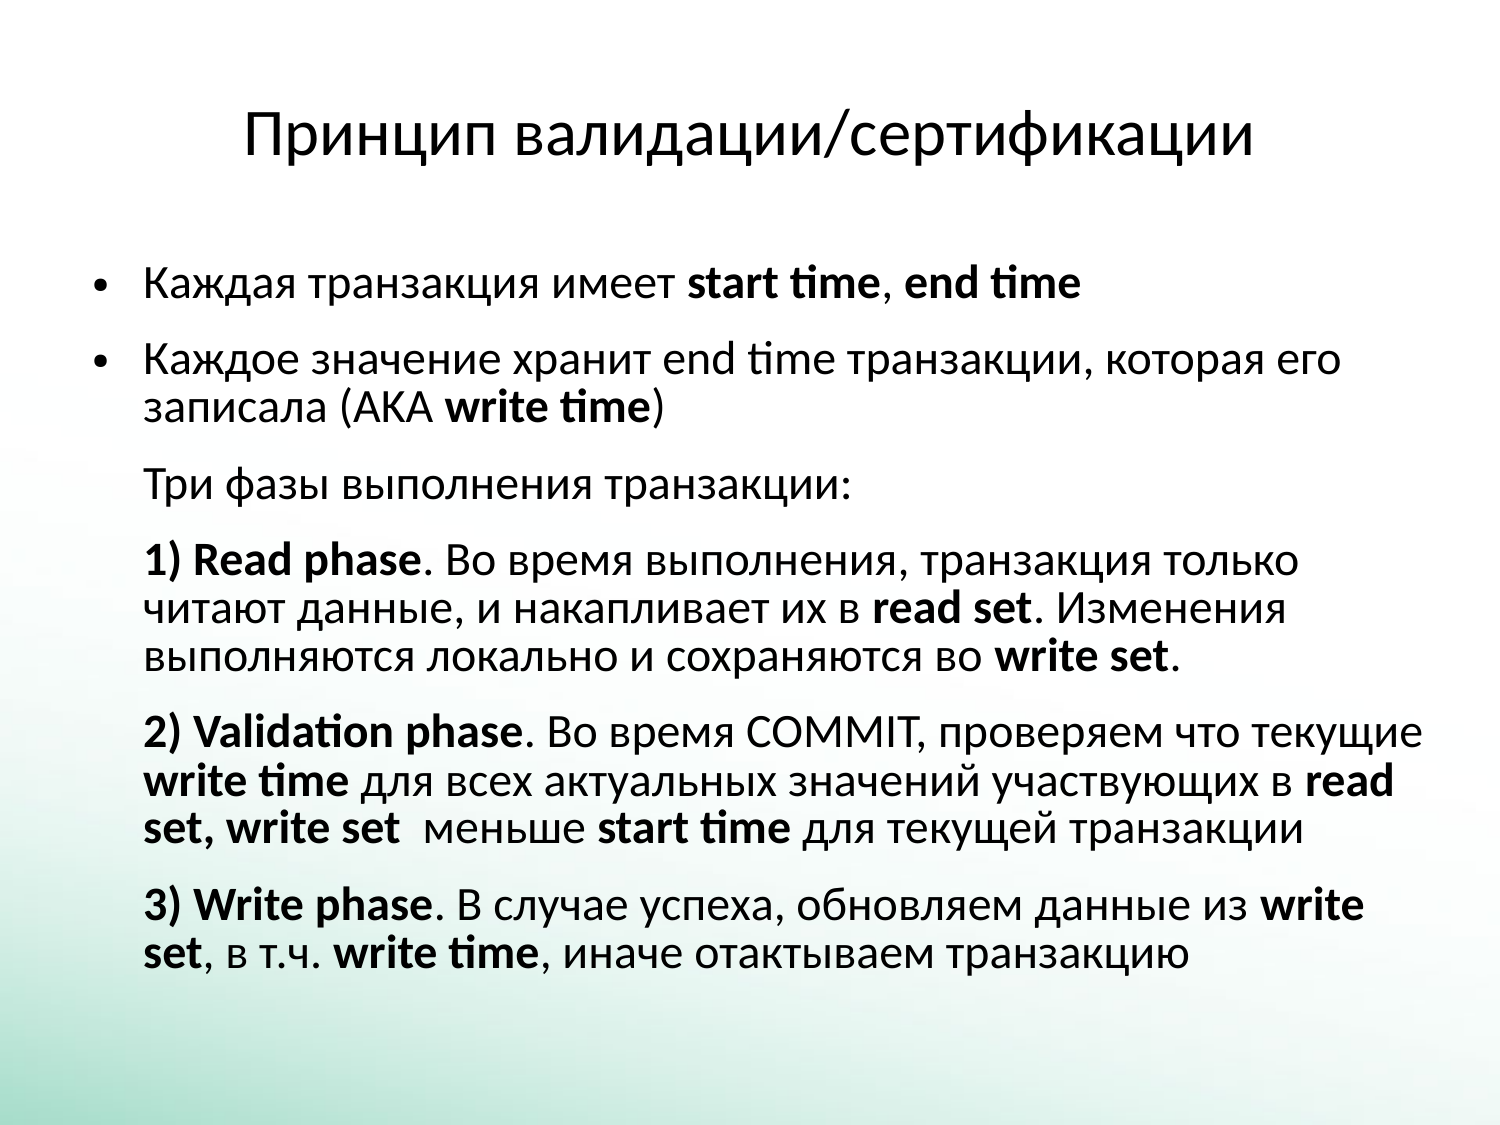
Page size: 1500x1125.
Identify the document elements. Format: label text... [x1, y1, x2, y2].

picture [0, 0, 1500, 1125]
list Каждая транзакция имеет start time, end time Каждое значение хранит end time транзакции, которая его записала (AKA write time) Три фазы выполнения транзакции: 1) Read phase. Во время выполнения, транзакция только читают данные, и накапливает их в read set. Изменения выполняются локально и сохраняются во write set. 2) Validation phase. Во время COMMIT, проверяем что текущие write time для всех актуальных значений участвующих в read set, write set меньше start time для текущей транзакции 3) Write phase. В случае успеха, обновляем данные из write set, в т.ч. write time, иначе отактываем транзакцию [75, 262, 1425, 1005]
title Принцип валидации/сертификации [75, 45, 1425, 233]
